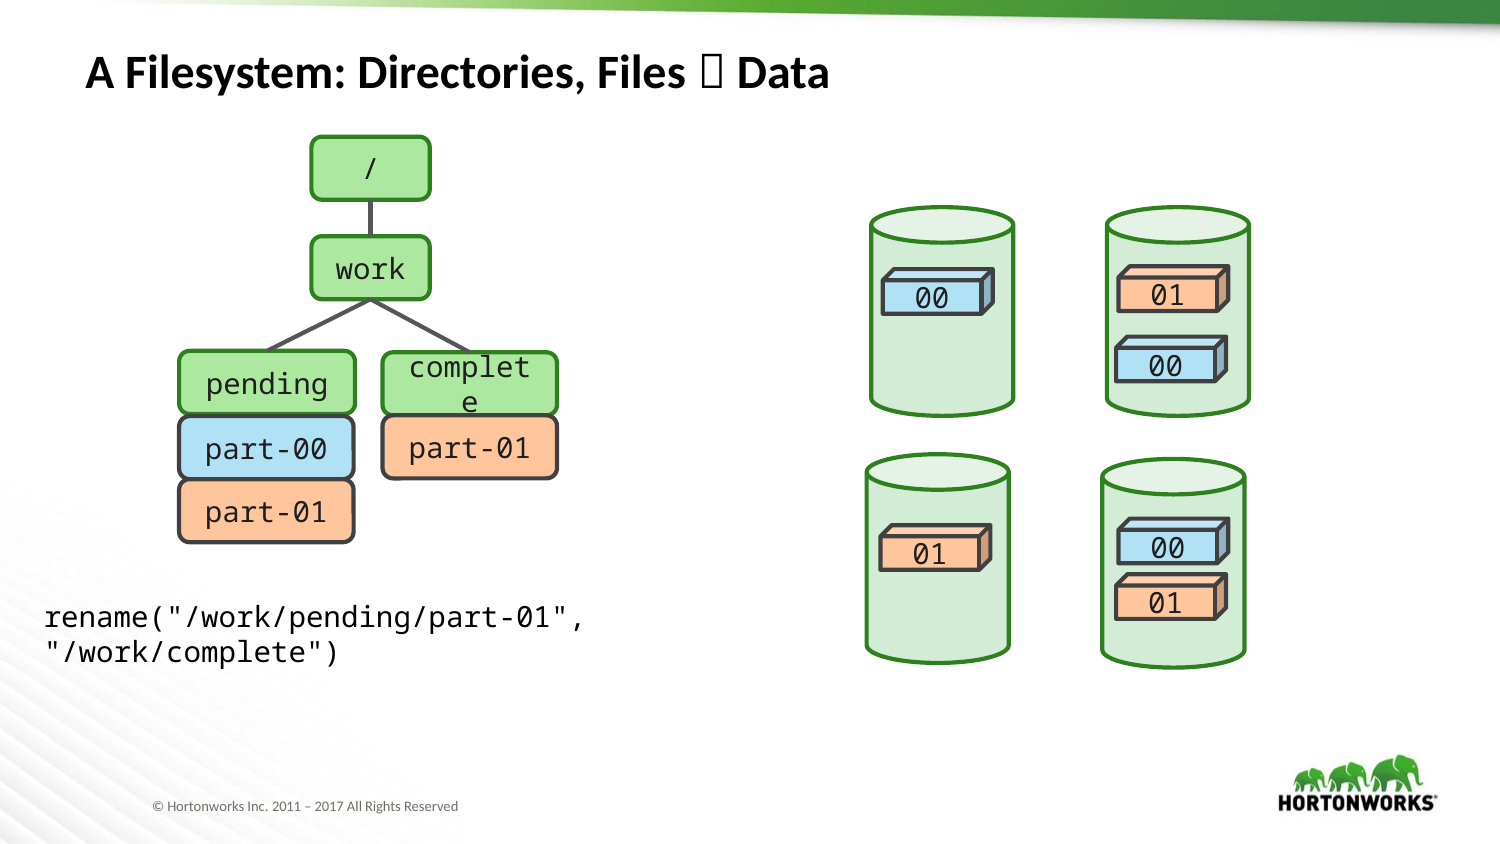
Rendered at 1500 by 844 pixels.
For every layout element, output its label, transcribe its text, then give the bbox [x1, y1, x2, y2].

text_box part-00 [179, 416, 354, 479]
text_box work [311, 236, 430, 300]
text_box 00 [1116, 348, 1214, 381]
text_box 00 [1118, 530, 1217, 563]
text_box 00 [883, 281, 981, 314]
text_box [1102, 479, 1245, 668]
text_box 01 [880, 537, 979, 570]
text_box / [311, 136, 430, 200]
text_box part-01 [179, 479, 354, 543]
picture [0, 0, 1500, 844]
text_box pending [179, 350, 356, 414]
text_box part-01 [382, 415, 558, 479]
text_box [1106, 225, 1250, 416]
text_box [866, 474, 1009, 663]
text_box [871, 227, 1014, 416]
text_box rename("/work/pending/part-01", "/work/complete") [28, 591, 881, 677]
text_box 01 [1118, 278, 1217, 311]
text_box complete [382, 352, 558, 415]
text_box 01 [1116, 586, 1214, 619]
title A Filesystem: Directories, Files  Data [75, 49, 1426, 98]
